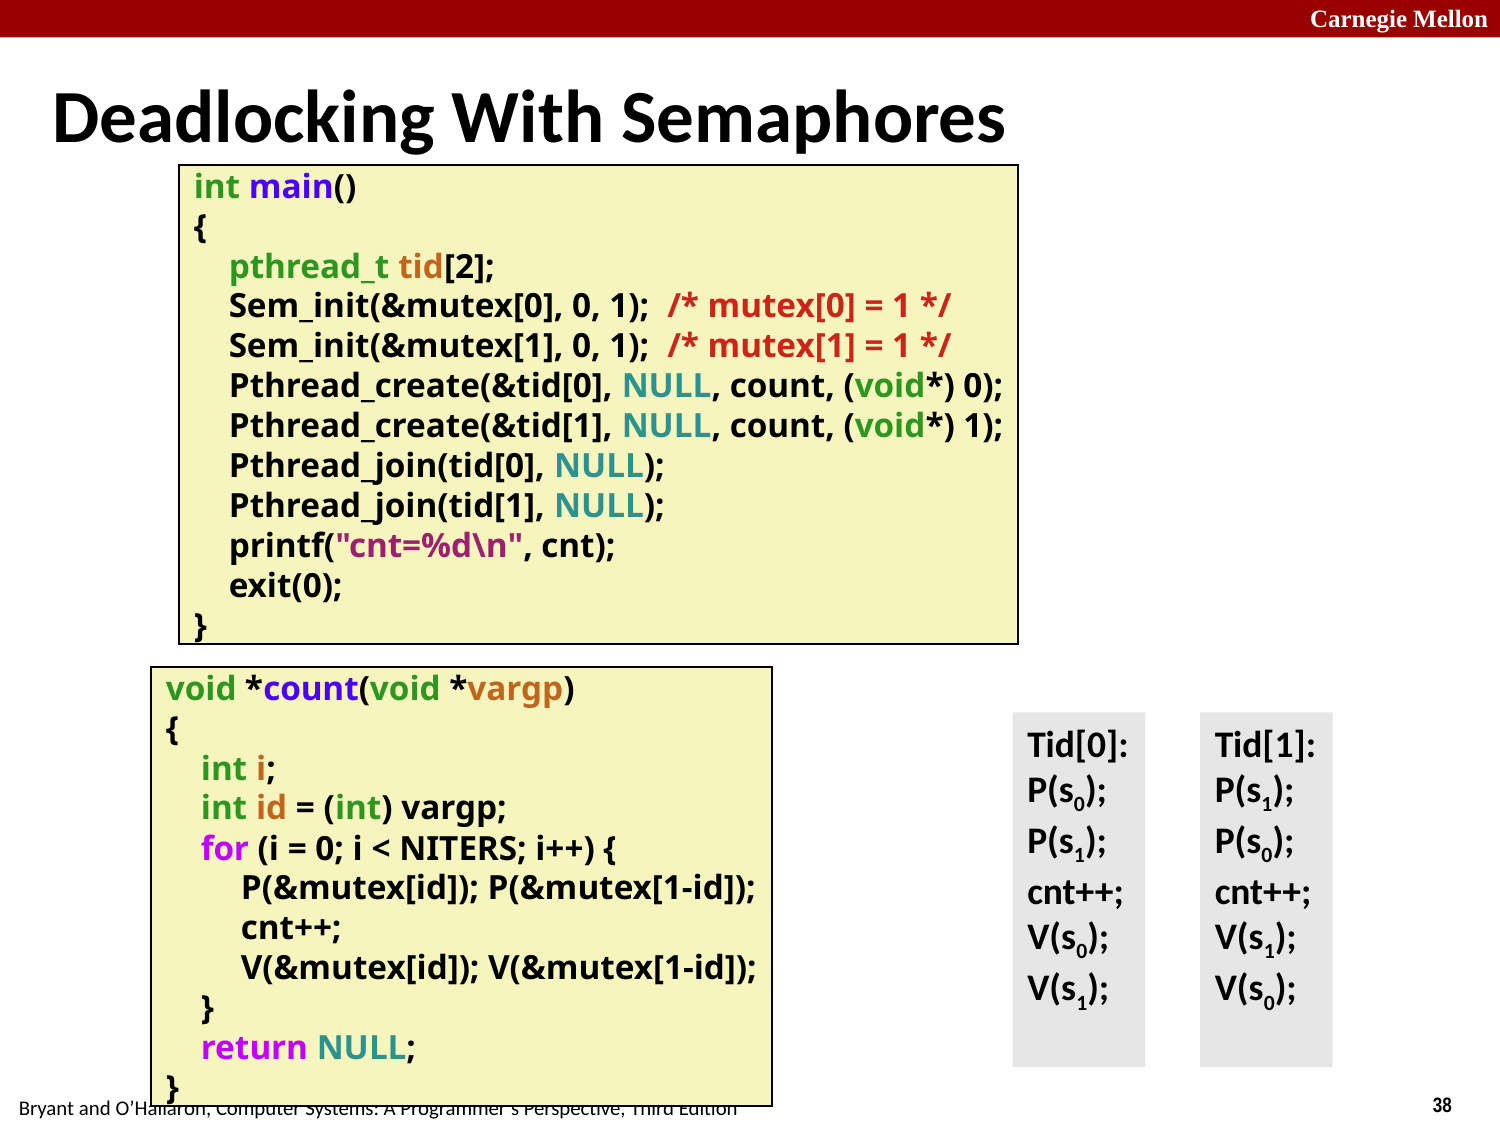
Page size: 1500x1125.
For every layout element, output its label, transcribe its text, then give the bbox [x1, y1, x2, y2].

text_box Tid[1]: P(s1); P(s0); cnt++; V(s1); V(s0); [1200, 712, 1333, 1067]
title Deadlocking With Semaphores [37, 50, 1283, 175]
text_box void *count(void *vargp) { int i; int id = (int) vargp; for (i = 0; i < NITERS; i++) { P(&mutex[id]); P(&mutex[1-id]); cnt++; V(&mutex[id]); V(&mutex[1-id]); } return NULL; } [151, 666, 773, 1107]
text_box Tid[0]: P(s0); P(s1); cnt++; V(s0); V(s1); [1012, 712, 1146, 1067]
text_box int main() { pthread_t tid[2]; Sem_init(&mutex[0], 0, 1); /* mutex[0] = 1 */ Sem_init(&mutex[1], 0, 1); /* mutex[1] = 1 */ Pthread_create(&tid[0], NULL, count, (void*) 0); Pthread_create(&tid[1], NULL, count, (void*) 1); Pthread_join(tid[0], NULL); Pthread_join(tid[1], NULL); printf("cnt=%d\n", cnt); exit(0); } [179, 164, 1019, 644]
